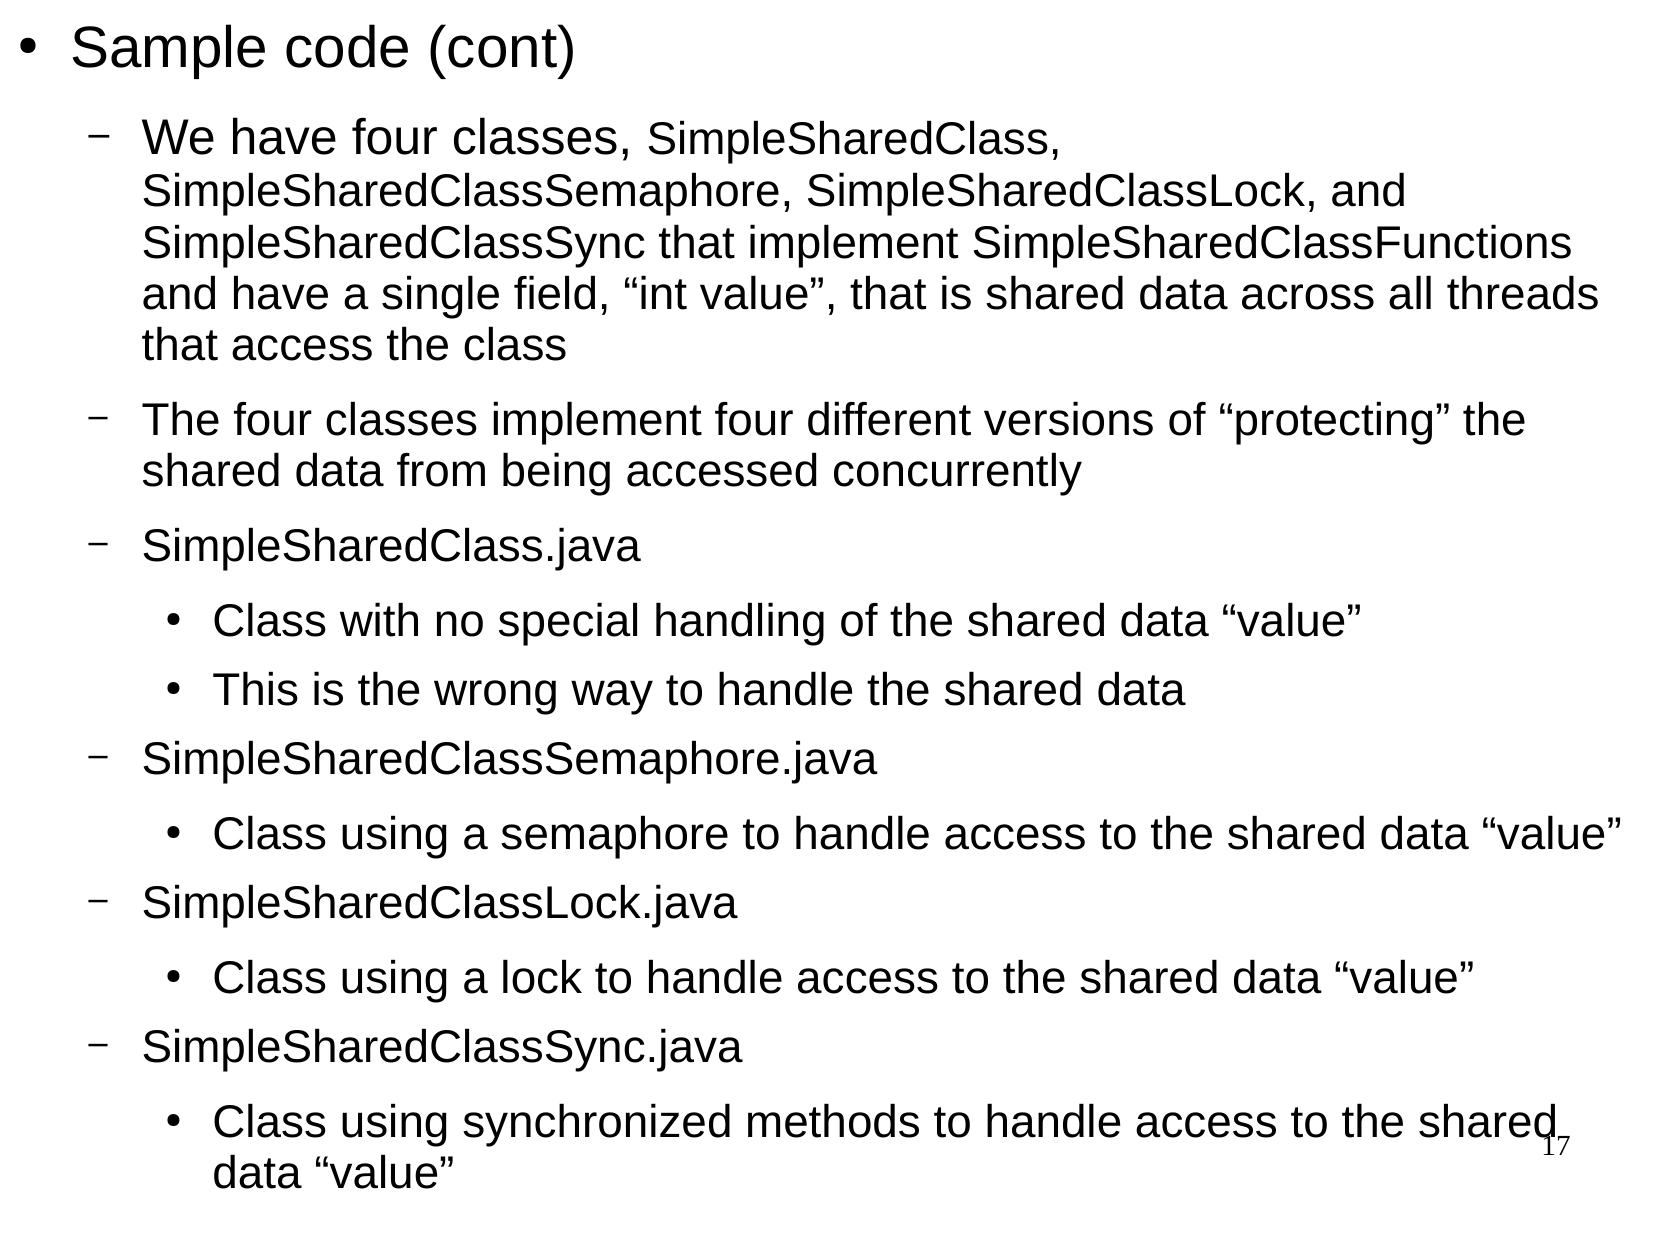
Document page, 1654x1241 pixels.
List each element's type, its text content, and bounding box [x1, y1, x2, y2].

list Sample code (cont) We have four classes, SimpleSharedClass, SimpleSharedClassSemaphore, SimpleSharedClassLock, and SimpleSharedClassSync that implement SimpleSharedClassFunctions and have a single field, “int value”, that is shared data across all threads that access the class The four classes implement four different versions of “protecting” the shared data from being accessed concurrently SimpleSharedClass.java Class with no special handling of the shared data “value” This is the wrong way to handle the shared data SimpleSharedClassSemaphore.java Class using a semaphore to handle access to the shared data “value” SimpleSharedClassLock.java Class using a lock to handle access to the shared data “value” SimpleSharedClassSync.java Class using synchronized methods to handle access to the shared data “value” [0, 15, 1654, 1239]
